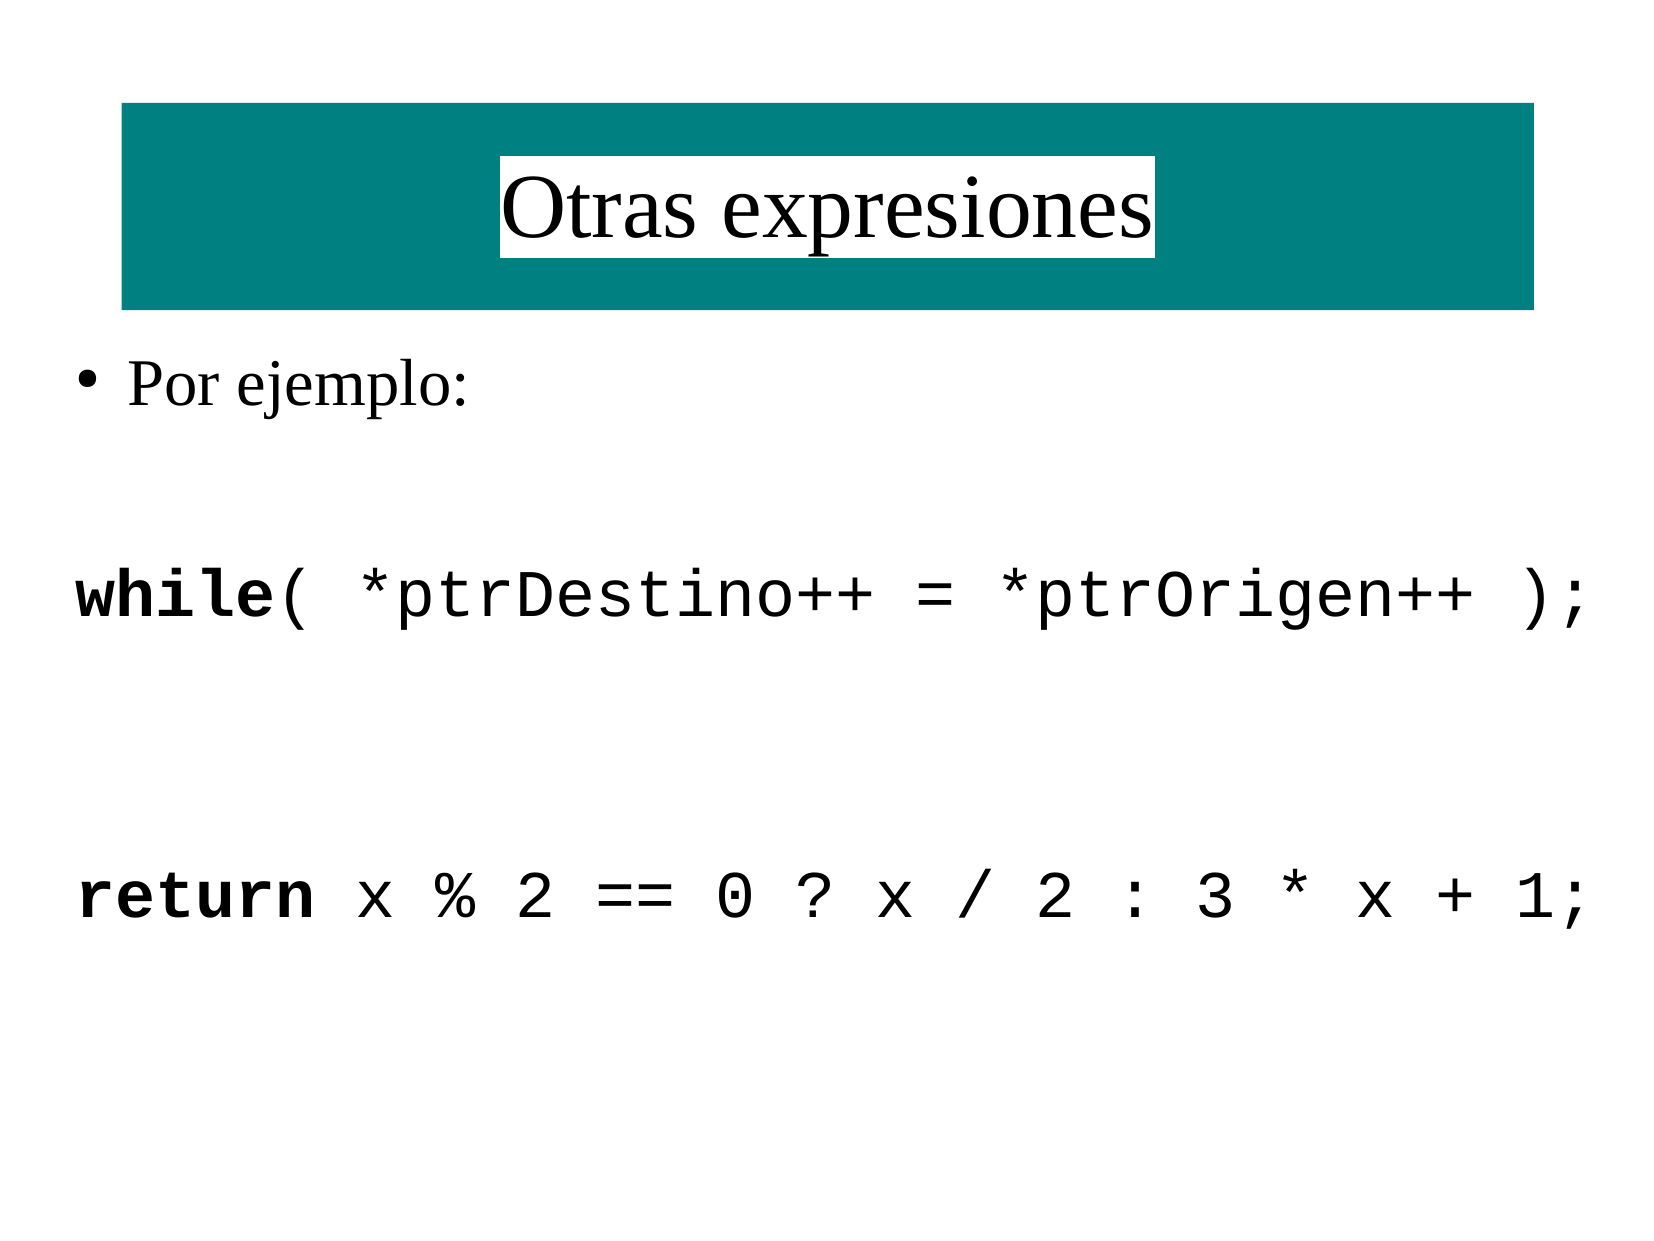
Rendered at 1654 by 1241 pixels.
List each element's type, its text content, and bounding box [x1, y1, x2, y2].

title Otras expresiones [121, 102, 1534, 311]
list Por ejemplo: while( *ptrDestino++ = *ptrOrigen++ ); return x % 2 == 0 ? x / 2 : 3 * x + 1; [58, 344, 1654, 1138]
